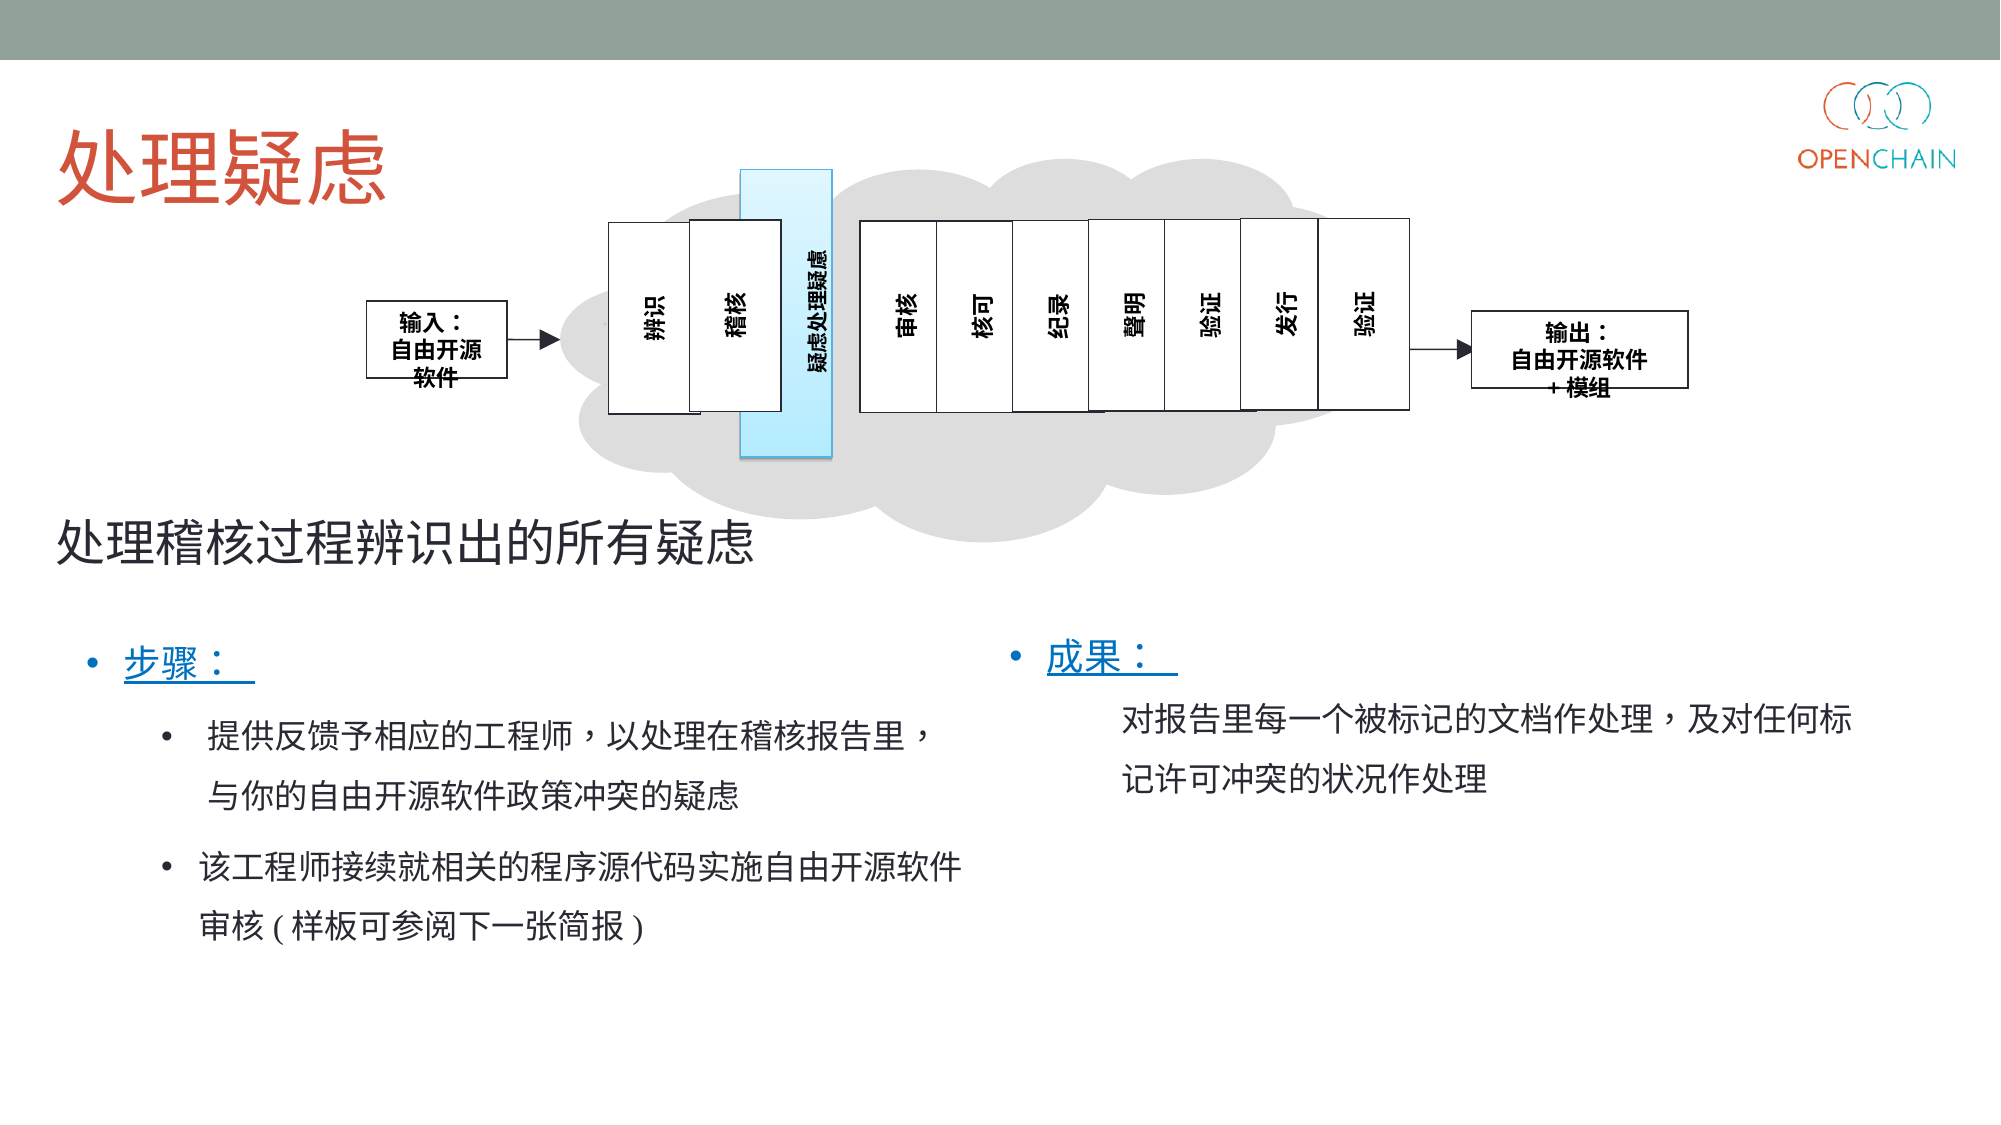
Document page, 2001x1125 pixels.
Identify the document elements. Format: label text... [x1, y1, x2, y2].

text_box 辨识 [608, 222, 701, 415]
picture [1798, 82, 1955, 169]
text_box [863, 158, 1329, 220]
text_box 输入： 自由开源软件 [366, 301, 507, 378]
text_box [664, 169, 771, 222]
text_box 验证 [1318, 218, 1410, 411]
text_box 步骤： 提供反馈予相应的工程师，以处理在稽核报告里，与你的自由开源软件政策冲突的疑虑 该工程师接续就相关的程序源代码实施自由开源软件审核(样板可参阅下一张简报) [71, 610, 980, 1040]
text_box 输出： 自由开源软件 +模组 [1471, 310, 1688, 388]
text_box 处理稽核过程辨识出的所有疑虑 [40, 503, 1229, 580]
text_box 成果： 对报告里每一个被标记的文档作处理，及对任何标记许可冲突的状况作处理 [994, 602, 1898, 981]
text_box 聲明 [1088, 219, 1164, 412]
text_box 疑虑处理疑慮 [771, 167, 863, 456]
text_box 纪录 [1012, 220, 1088, 412]
text_box 稽核 [689, 219, 782, 412]
text_box 审核 [860, 220, 936, 413]
text_box [560, 291, 1334, 543]
text_box 处理疑虑 [40, 84, 1841, 247]
text_box 验证 [1164, 219, 1257, 412]
text_box 核可 [936, 220, 1029, 413]
text_box 发行 [1240, 218, 1318, 411]
